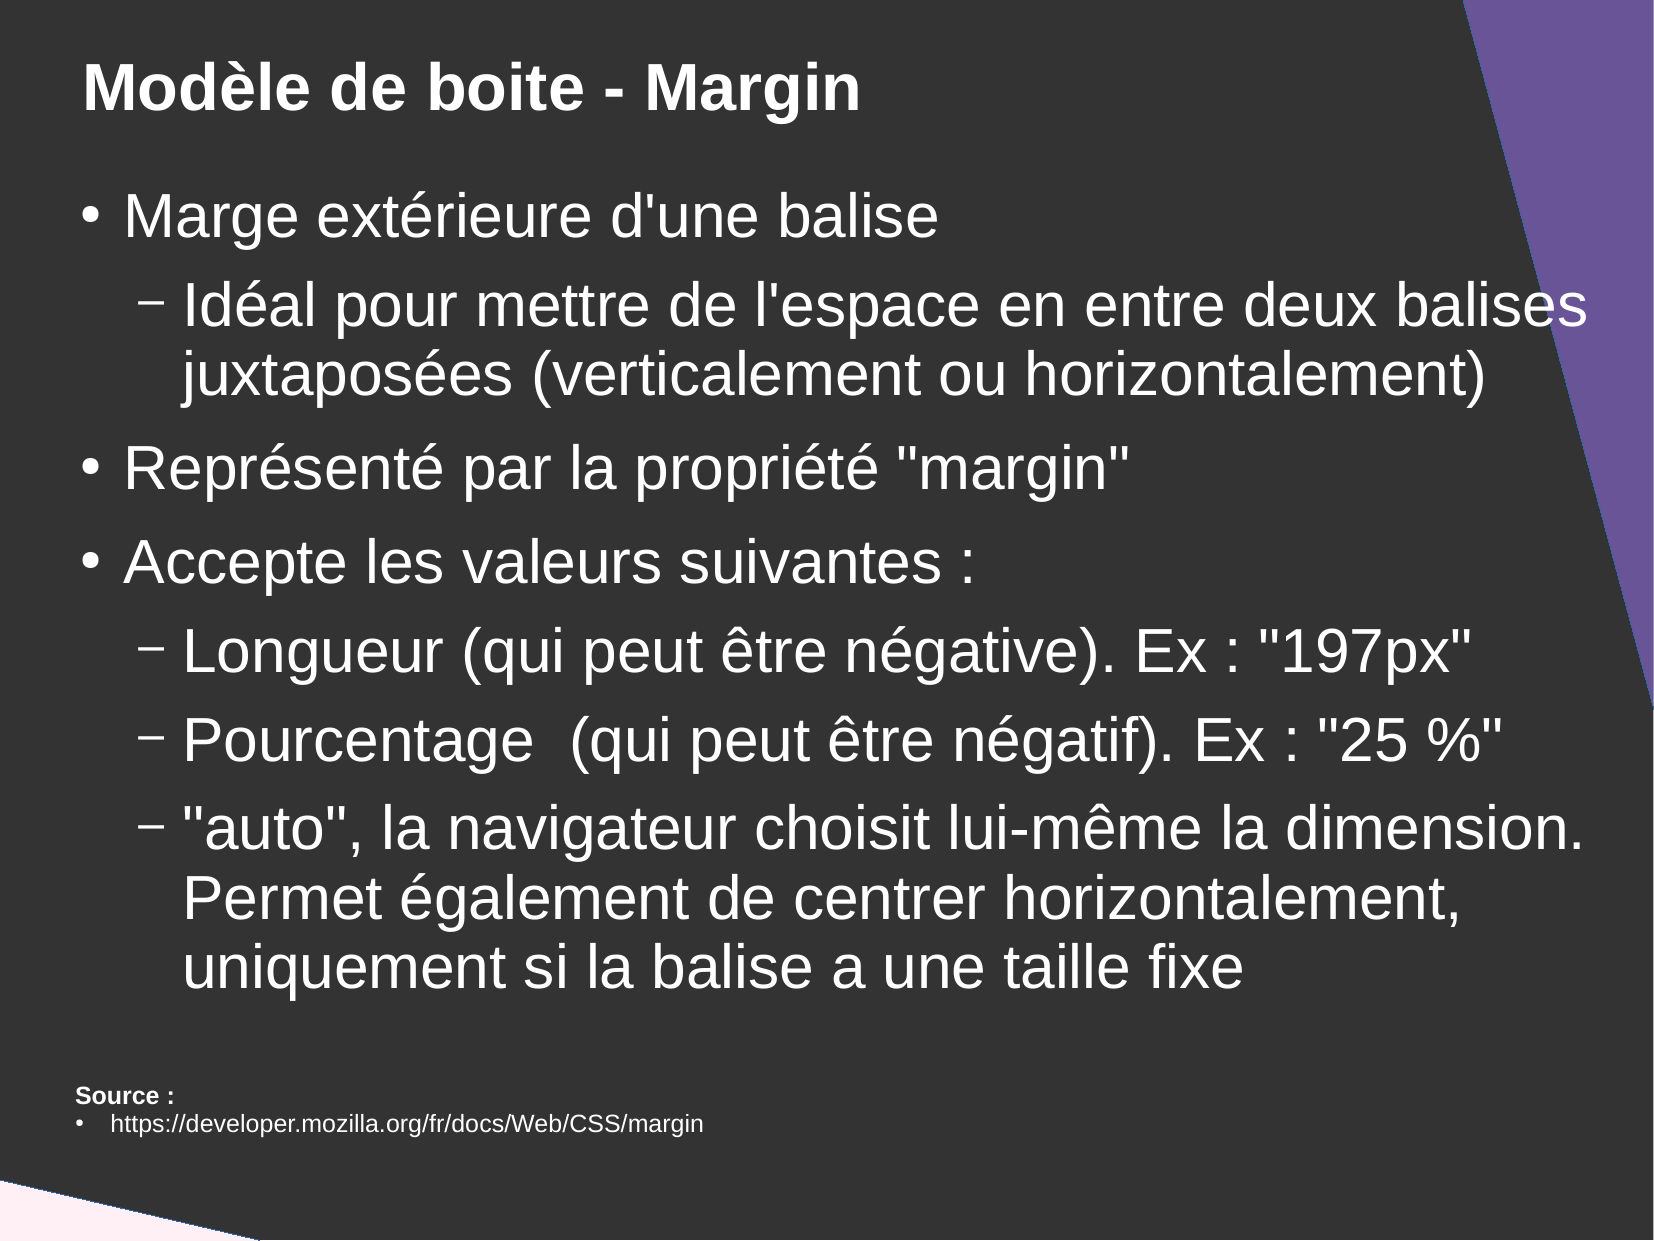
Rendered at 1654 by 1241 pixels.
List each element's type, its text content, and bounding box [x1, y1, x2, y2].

list Marge extérieure d'une balise Idéal pour mettre de l'espace en entre deux balises juxtaposées (verticalement ou horizontalement) Représenté par la propriété "margin" Accepte les valeurs suivantes : Longueur (qui peut être négative). Ex : "197px" Pourcentage (qui peut être négatif). Ex : "25 %" "auto", la navigateur choisit lui-même la dimension. Permet également de centrer horizontalement, uniquement si la balise a une taille fixe [64, 180, 1604, 1111]
text_box [0, 1179, 264, 1241]
text_box Source : https://developer.mozilla.org/fr/docs/Web/CSS/margin [60, 1074, 1546, 1217]
text_box [1463, 0, 1654, 710]
title Modèle de boite - Margin [82, 49, 1571, 130]
